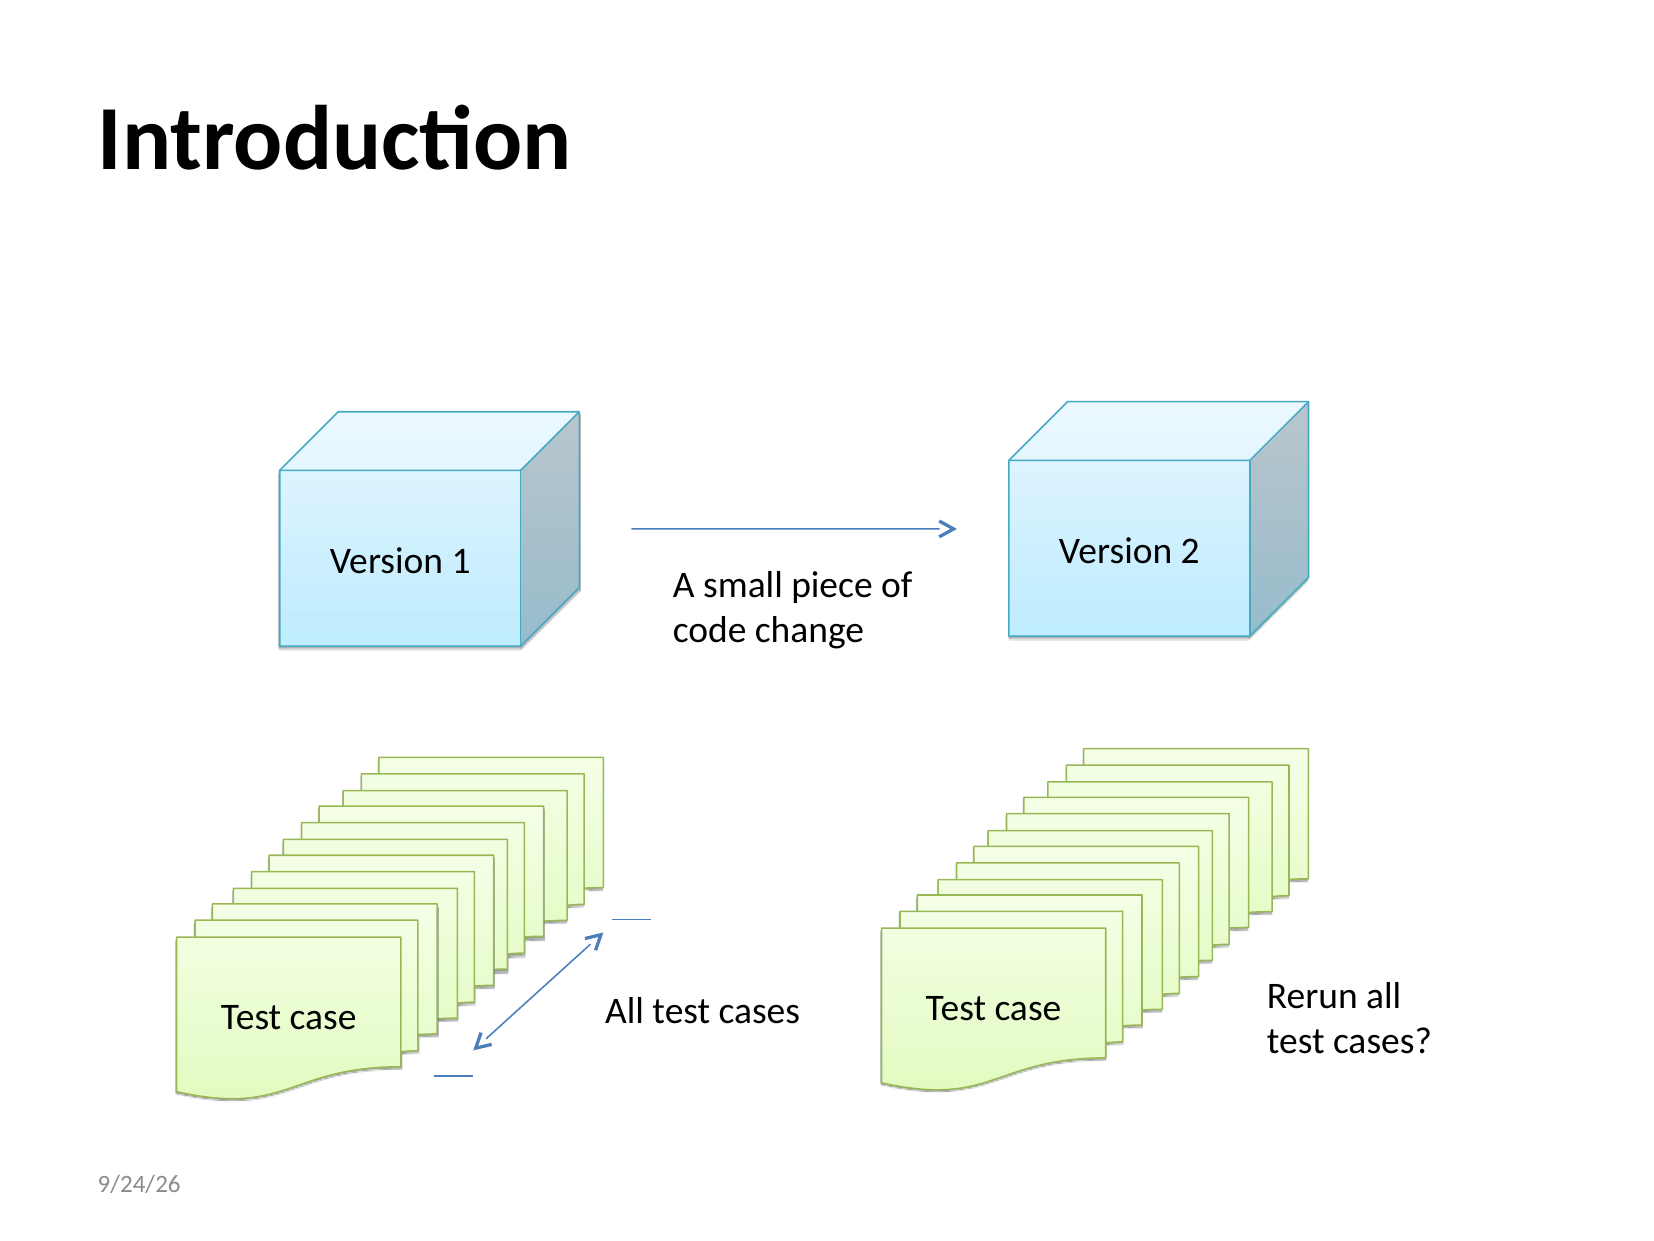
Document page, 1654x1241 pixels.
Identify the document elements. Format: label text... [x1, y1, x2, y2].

slide_number 7/23/16 [82, 1149, 469, 1216]
text_box Rerun all test cases? [1252, 963, 1513, 1069]
title Introduction [82, 49, 1571, 217]
text_box All test cases [590, 978, 816, 1039]
text_box A small piece of code change [658, 552, 937, 658]
text_box Version 2 [1009, 461, 1249, 636]
text_box Test case [176, 903, 438, 1099]
text_box [938, 748, 1309, 1010]
text_box Version 1 [280, 471, 520, 646]
text_box [233, 757, 604, 1019]
text_box Test case [881, 894, 1143, 1090]
